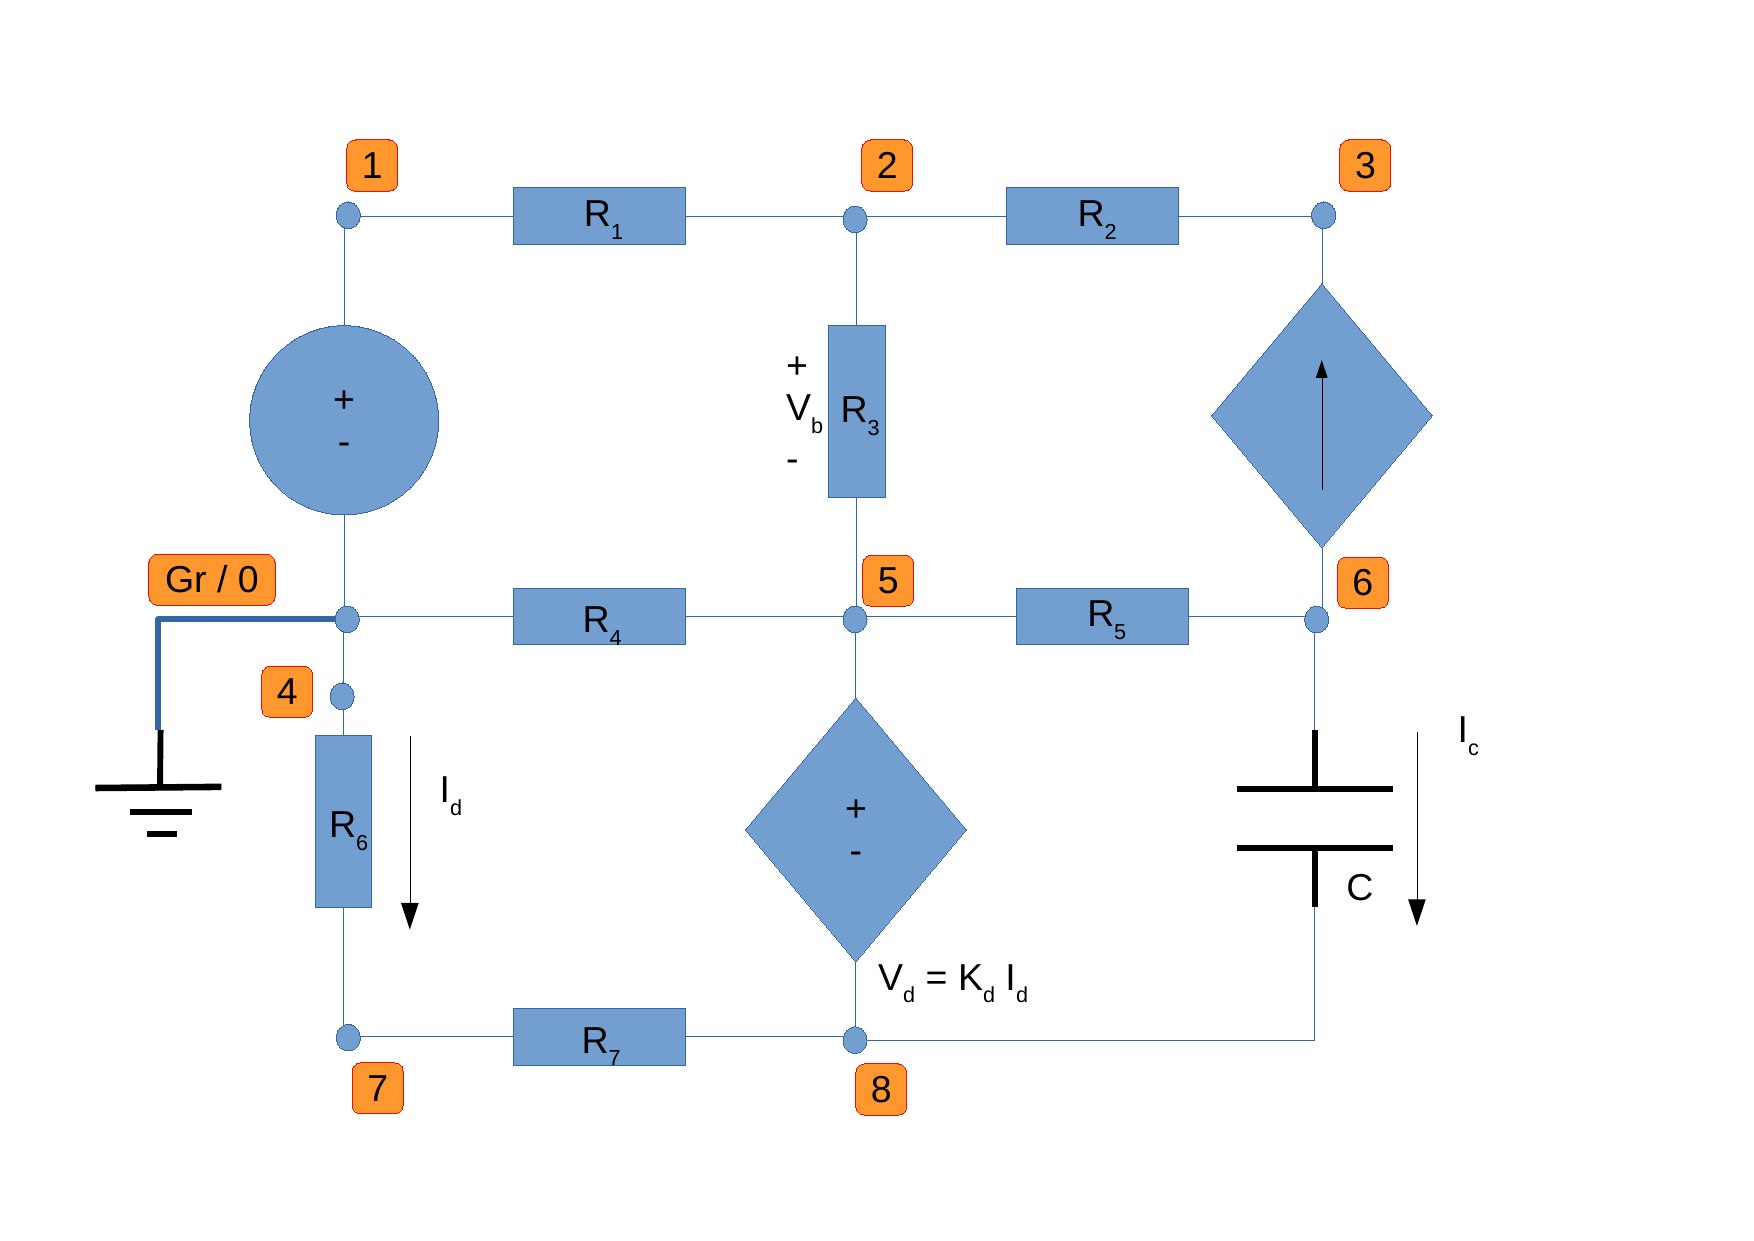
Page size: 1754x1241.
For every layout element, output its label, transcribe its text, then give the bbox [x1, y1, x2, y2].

text_box 4 [261, 666, 313, 718]
text_box [1155, 588, 1189, 645]
text_box 6 [1337, 557, 1389, 609]
text_box [843, 1026, 868, 1054]
text_box + - [745, 697, 967, 962]
text_box Ic [1442, 701, 1665, 816]
text_box [843, 206, 868, 233]
text_box [828, 451, 886, 498]
text_box [335, 606, 360, 633]
text_box [1016, 588, 1072, 645]
text_box Vd = Kd Id [863, 948, 1194, 1064]
text_box C [1331, 858, 1405, 921]
text_box [828, 325, 886, 381]
text_box [336, 1024, 361, 1051]
text_box + Vb - [771, 337, 838, 488]
text_box R7 [566, 1012, 647, 1078]
text_box [330, 682, 355, 710]
text_box 3 [1339, 139, 1391, 192]
text_box [646, 187, 686, 245]
text_box [1311, 201, 1336, 229]
text_box + - [249, 325, 439, 515]
text_box [315, 735, 372, 796]
text_box [1006, 187, 1062, 245]
text_box [513, 588, 686, 645]
text_box 2 [861, 139, 913, 192]
text_box Id [424, 761, 614, 949]
text_box R6 [411, 796, 424, 911]
text_box 7 [352, 1062, 404, 1114]
text_box [1152, 187, 1179, 245]
text_box R1 [569, 185, 646, 252]
text_box R5 [1072, 585, 1155, 654]
text_box R6 [314, 796, 410, 911]
text_box [843, 606, 868, 633]
text_box [513, 1008, 686, 1066]
text_box R4 [567, 591, 649, 658]
text_box Gr / 0 [148, 554, 276, 606]
text_box [1304, 606, 1329, 633]
text_box 1 [346, 139, 398, 192]
text_box [336, 201, 361, 229]
text_box R2 [1062, 185, 1152, 252]
text_box R3 [838, 381, 895, 451]
text_box [1211, 283, 1433, 548]
text_box 8 [855, 1064, 907, 1116]
text_box [513, 187, 569, 245]
